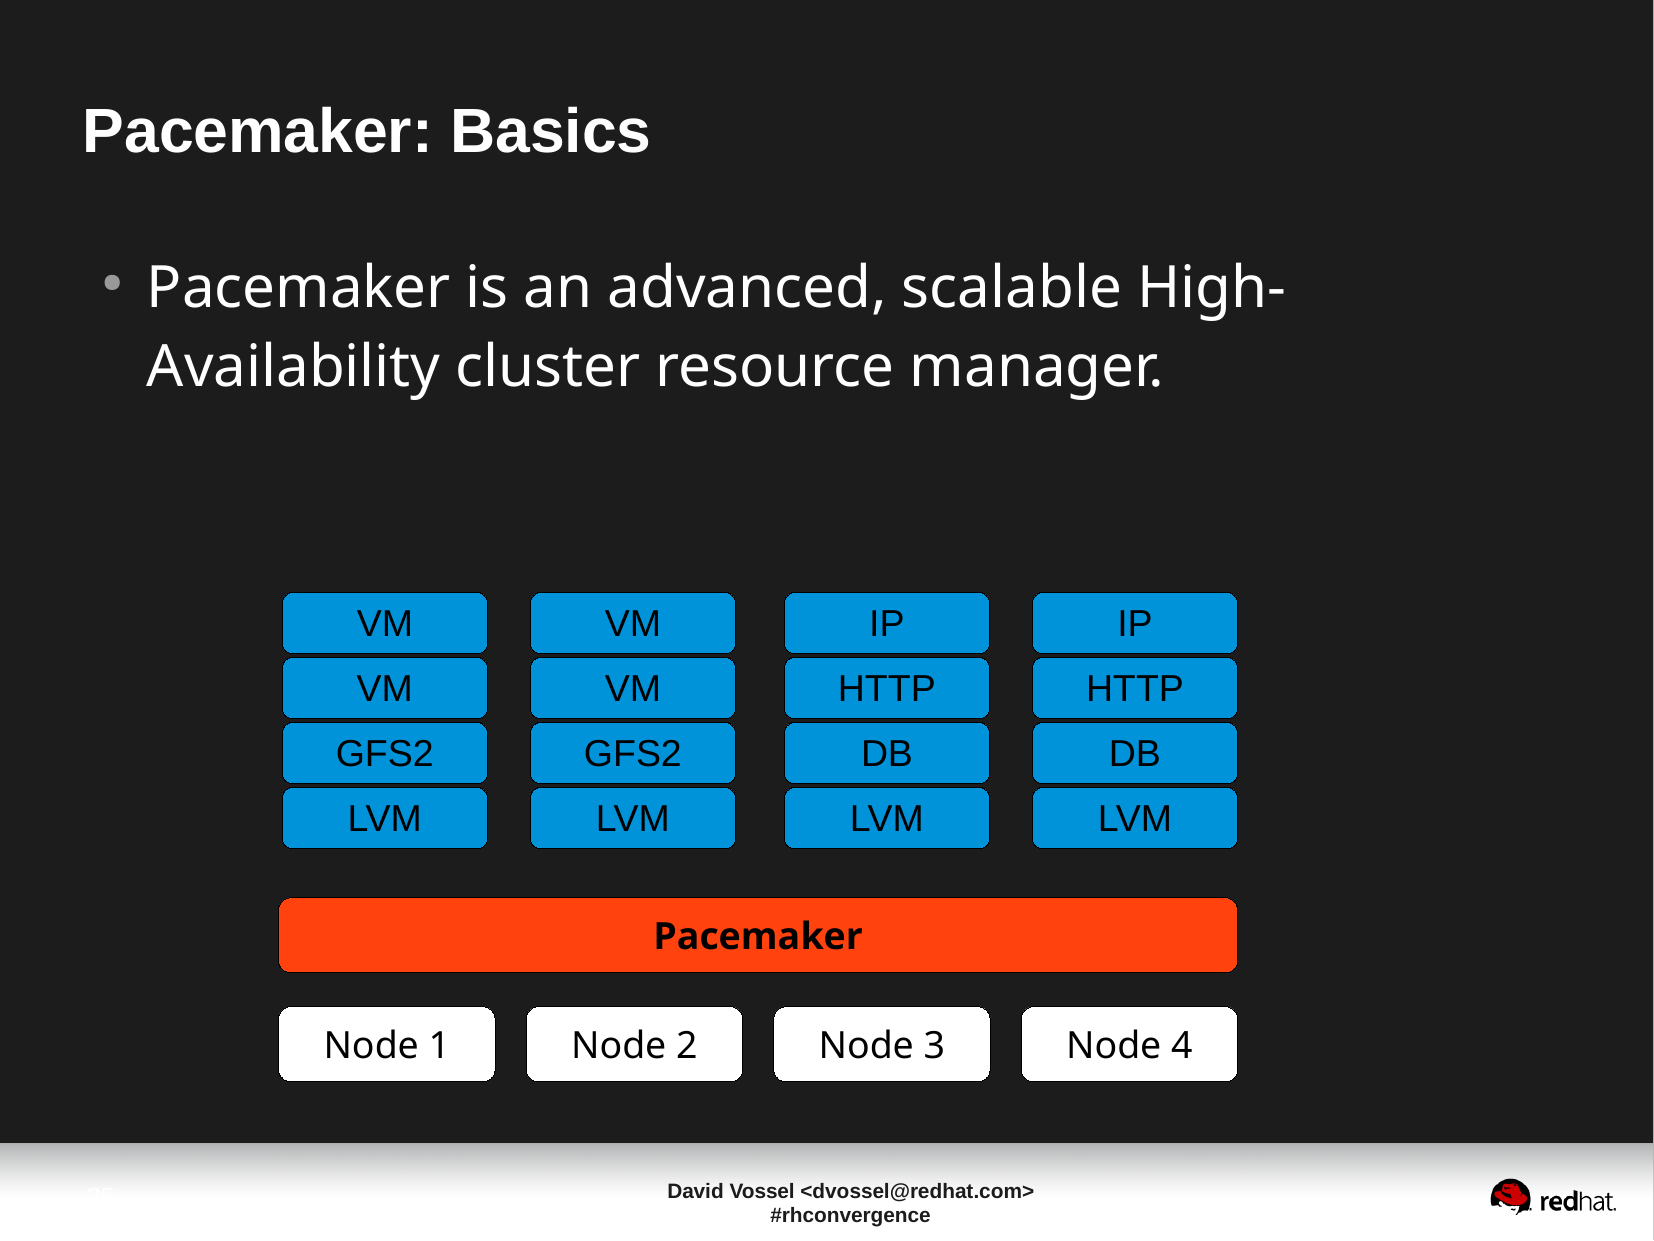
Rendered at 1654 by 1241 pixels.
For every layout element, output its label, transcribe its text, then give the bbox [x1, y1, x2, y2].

text_box IP [1032, 592, 1238, 654]
text_box LVM [530, 787, 736, 849]
text_box IP [784, 592, 990, 654]
text_box LVM [784, 787, 990, 849]
text_box Pacemaker [278, 897, 1238, 973]
title Pacemaker: Basics [82, 37, 1571, 226]
text_box HTTP [1032, 657, 1238, 719]
text_box VM [282, 592, 488, 654]
text_box DB [784, 722, 990, 784]
list Pacemaker is an advanced, scalable High-Availability cluster resource manager. [86, 244, 1576, 501]
text_box Node 2 [526, 1006, 743, 1082]
text_box Node 3 [773, 1006, 991, 1082]
text_box LVM [1032, 787, 1238, 849]
text_box HTTP [784, 657, 990, 719]
text_box GFS2 [530, 722, 736, 784]
text_box VM [282, 657, 488, 719]
text_box VM [530, 657, 736, 719]
picture [0, 1143, 1654, 1241]
text_box Node 1 [278, 1006, 496, 1082]
text_box Node 4 [1021, 1006, 1238, 1082]
text_box LVM [282, 787, 488, 849]
text_box DB [1032, 722, 1238, 784]
text_box GFS2 [282, 722, 488, 784]
text_box VM [530, 592, 736, 654]
